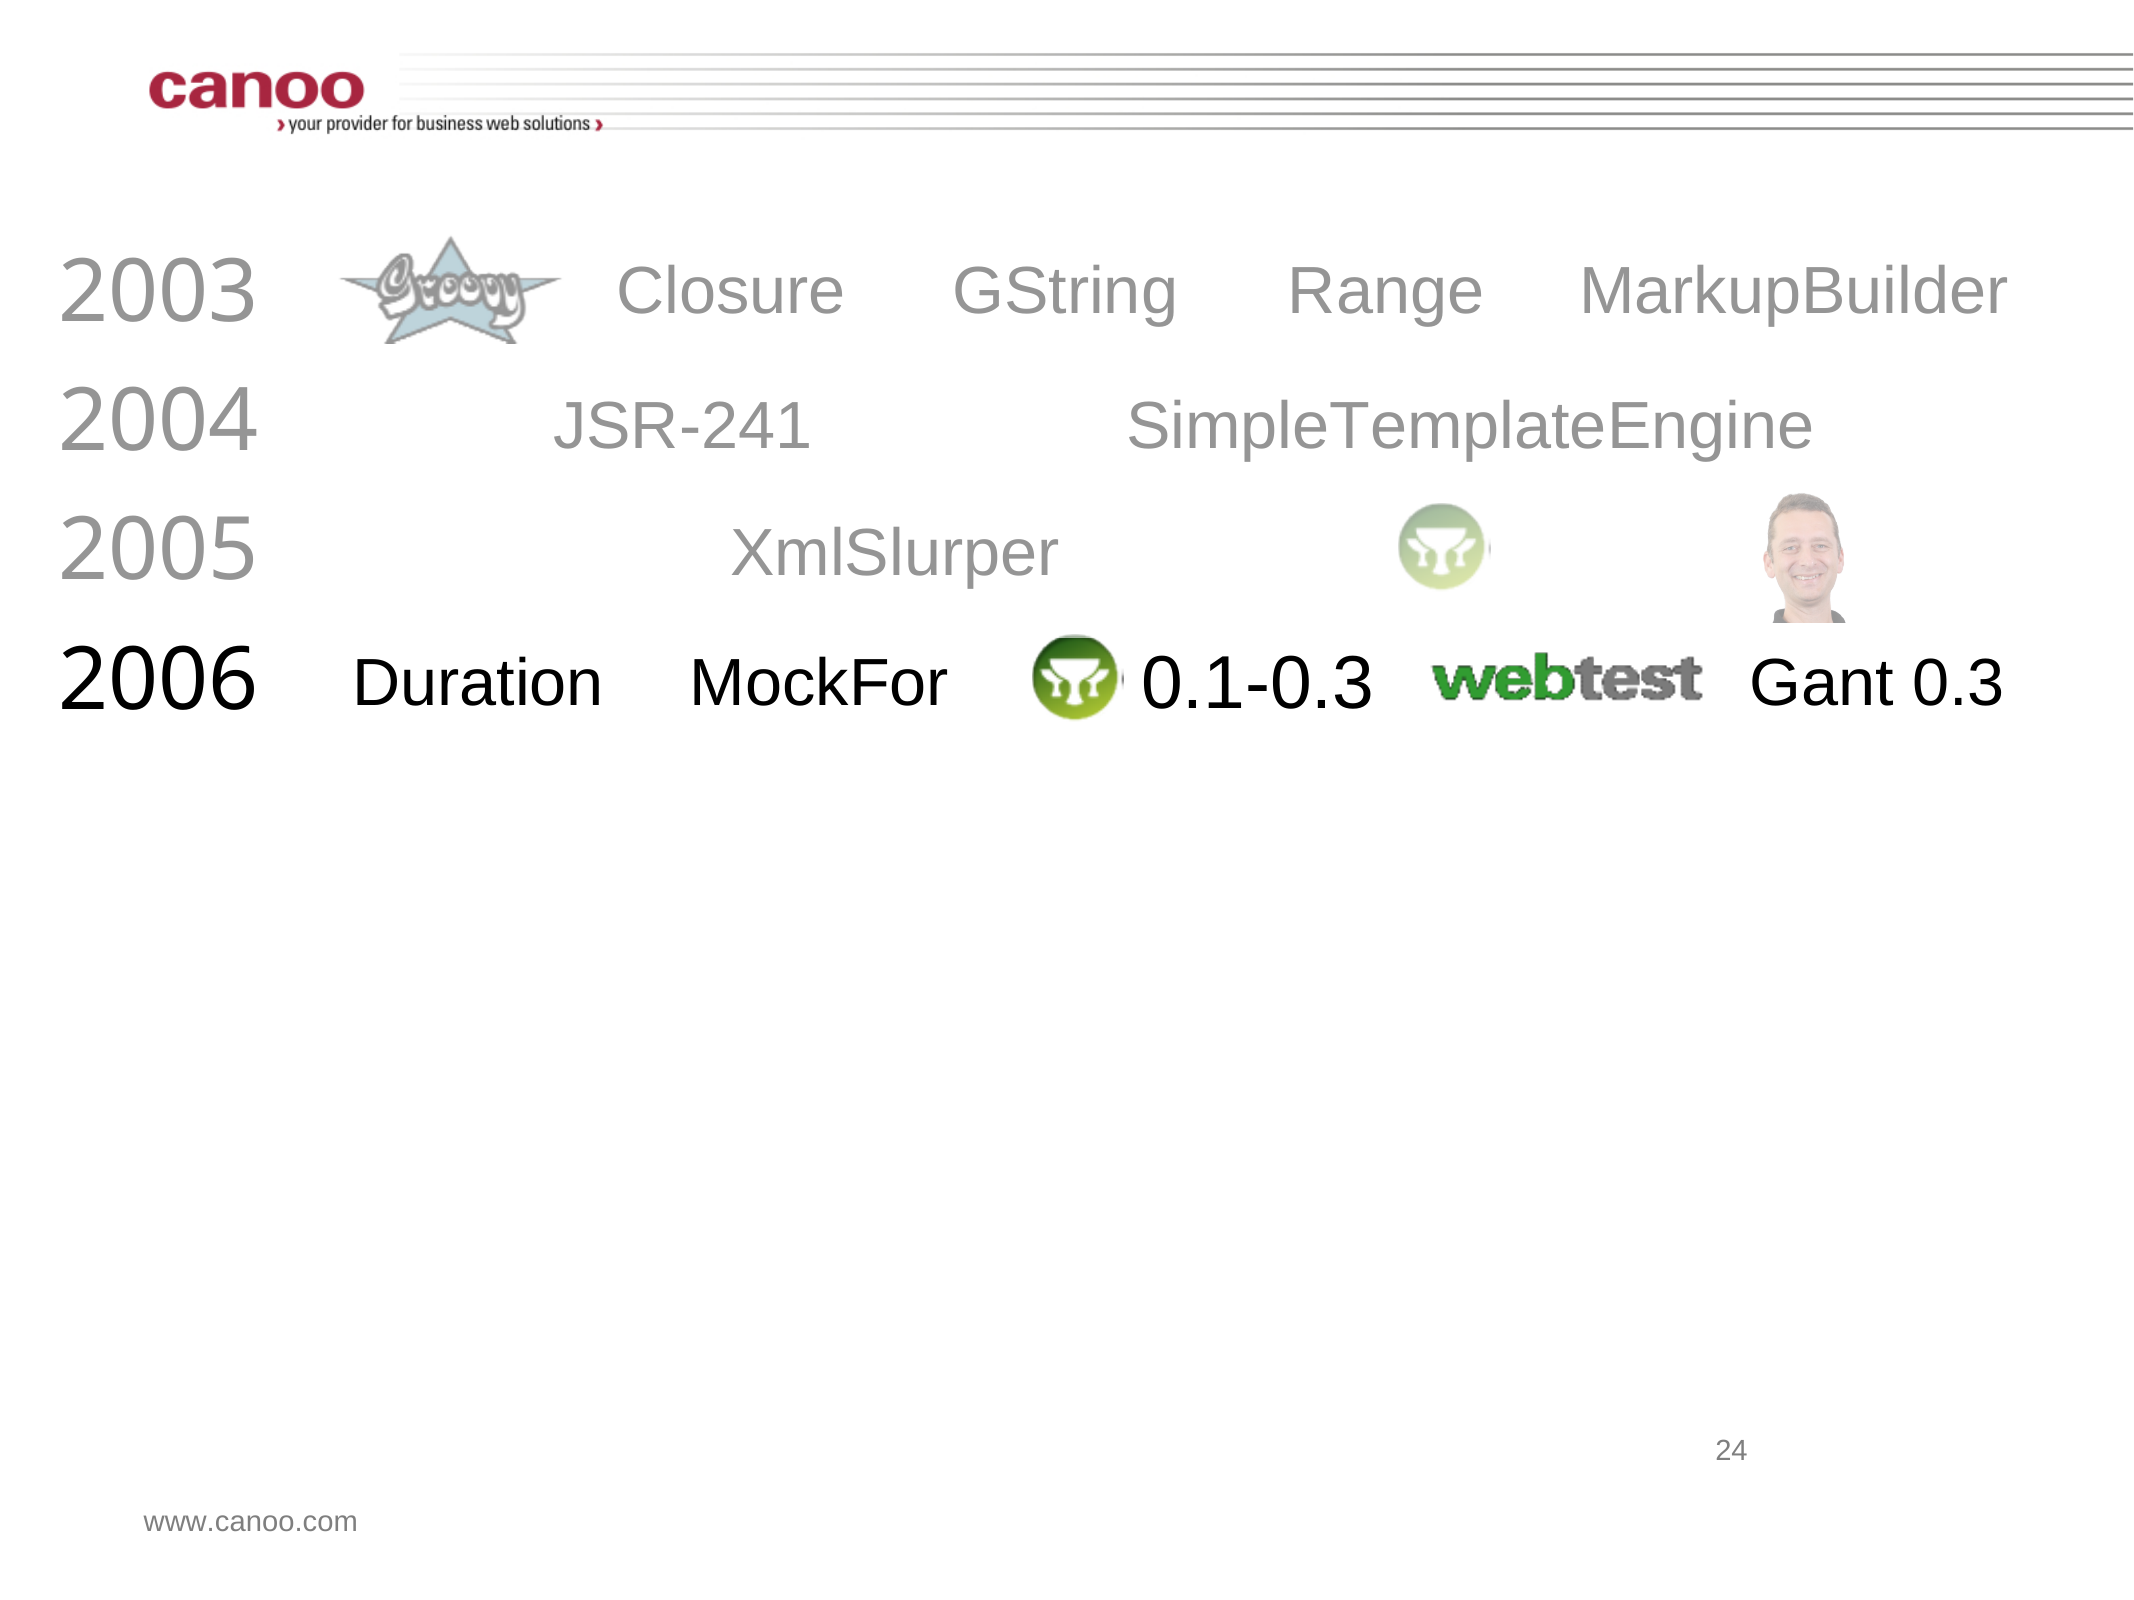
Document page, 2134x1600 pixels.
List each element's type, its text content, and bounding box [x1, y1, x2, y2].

text_box MockFor [675, 638, 965, 727]
picture [37, 225, 2101, 724]
text_box 2006 [43, 638, 297, 734]
text_box Duration [337, 638, 620, 727]
text_box Gant 0.3 [1734, 638, 2021, 727]
text_box <number> [1705, 1423, 1758, 1474]
text_box 0.1-0.3 [1126, 638, 1390, 732]
picture [1425, 647, 1713, 711]
picture [0, 21, 2134, 188]
